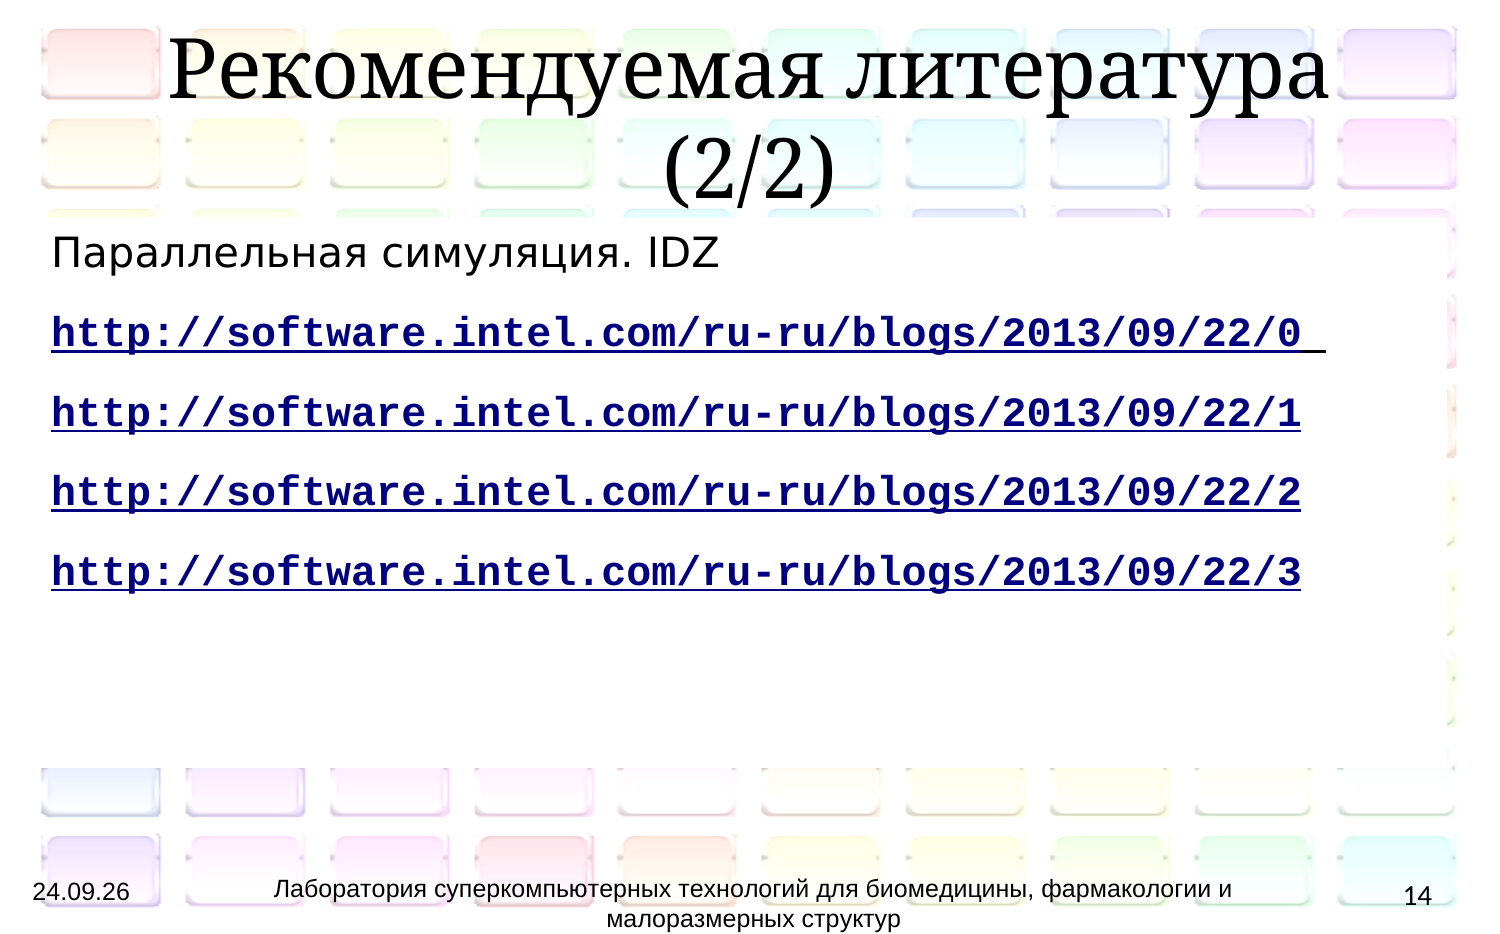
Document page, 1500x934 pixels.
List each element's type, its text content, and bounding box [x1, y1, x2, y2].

picture [0, 0, 1500, 934]
list Параллельная симуляция. IDZ http://software.intel.com/ru-ru/blogs/2013/09/22/0 http://software.intel.com/ru-ru/blogs/2013/09/22/1 http://software.intel.com/ru-ru/blogs/2013/09/22/2 http://software.intel.com/ru-ru/blogs/2013/09/22/3 [36, 217, 1447, 768]
text_box 14.04.14 [17, 868, 184, 918]
title Рекомендуемая литература (2/2) [75, 37, 1426, 193]
text_box <номер> [1387, 868, 1473, 918]
text_box Лаборатория суперкомпьютерных технологий для биомедицины, фармакологии и малоразмерных структур [171, 864, 1338, 915]
